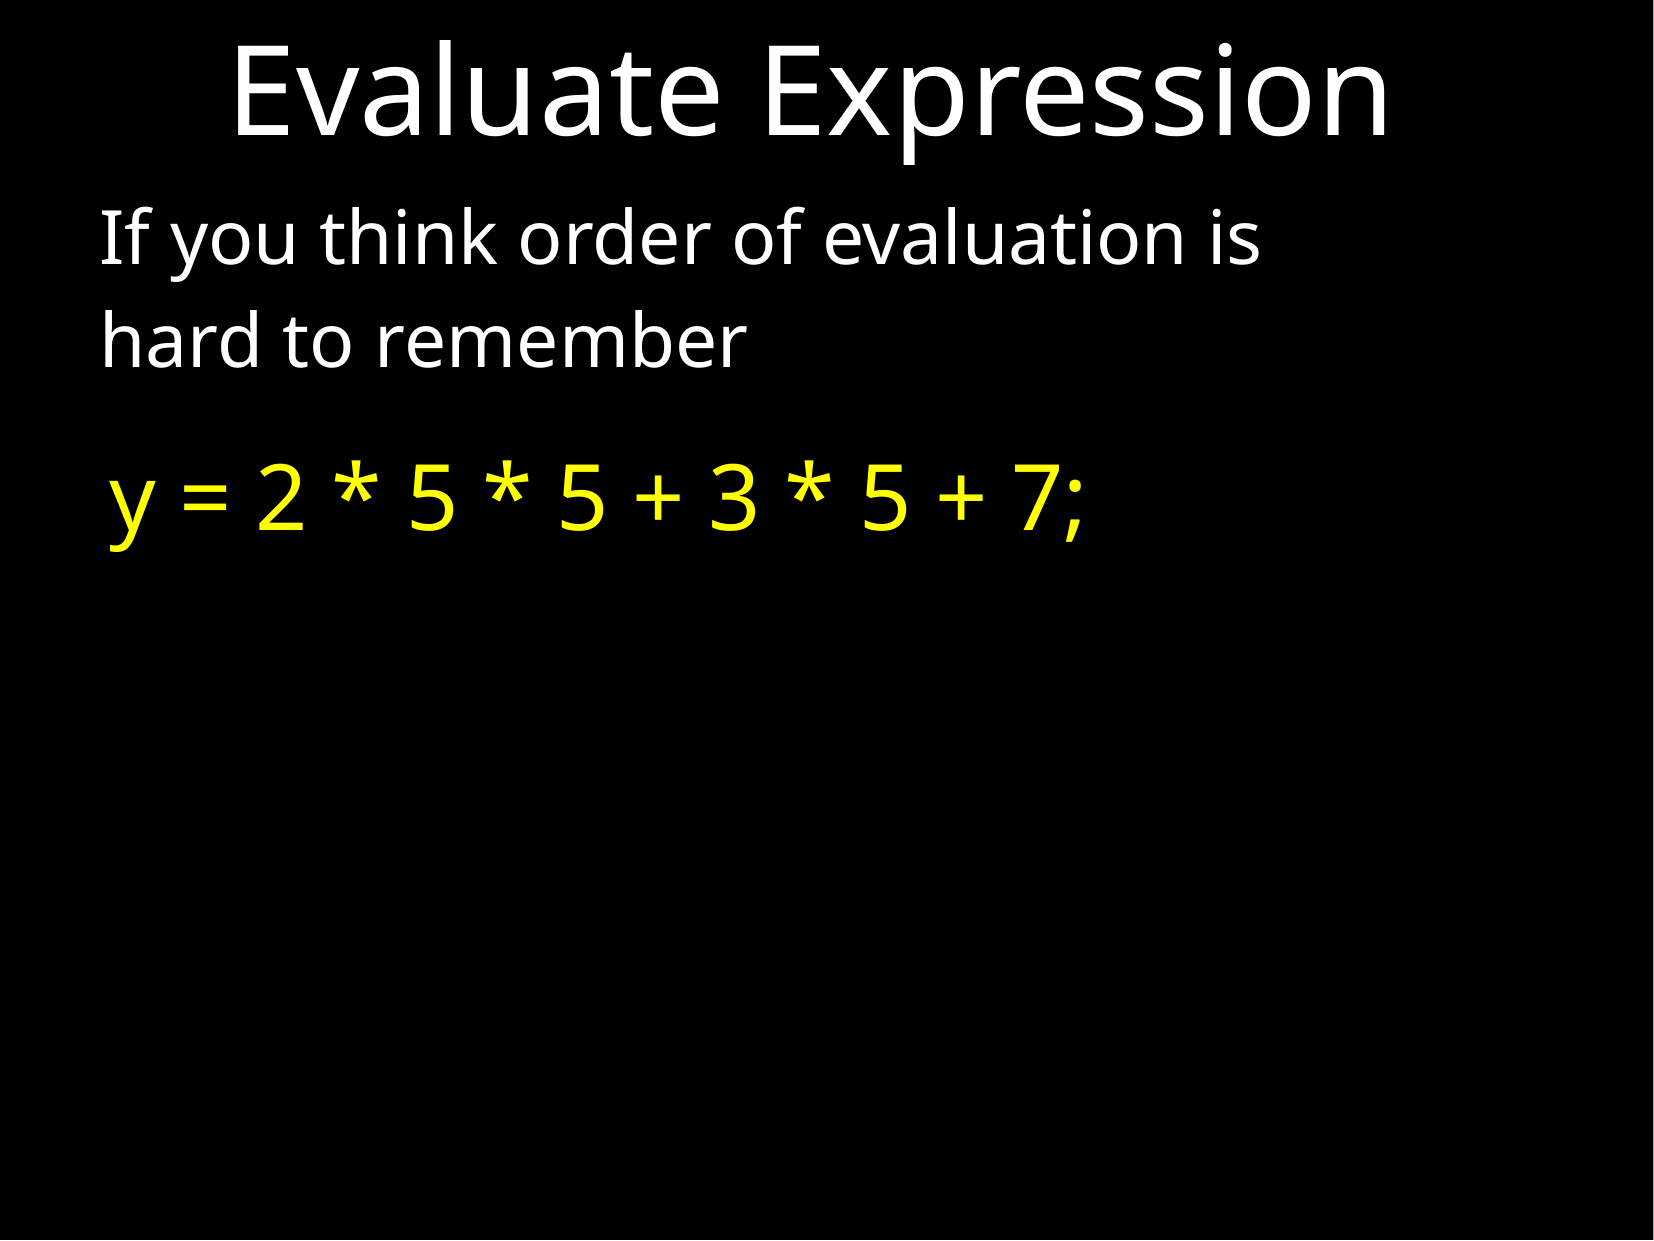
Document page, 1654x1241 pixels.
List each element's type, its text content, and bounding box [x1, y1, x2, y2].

text_box y = 2 * 5 * 5 + 3 * 5 + 7; [94, 434, 1555, 562]
text_box If you think order of evaluation is hard to remember [84, 177, 1594, 434]
text_box Evaluate Expression [211, 0, 1442, 177]
